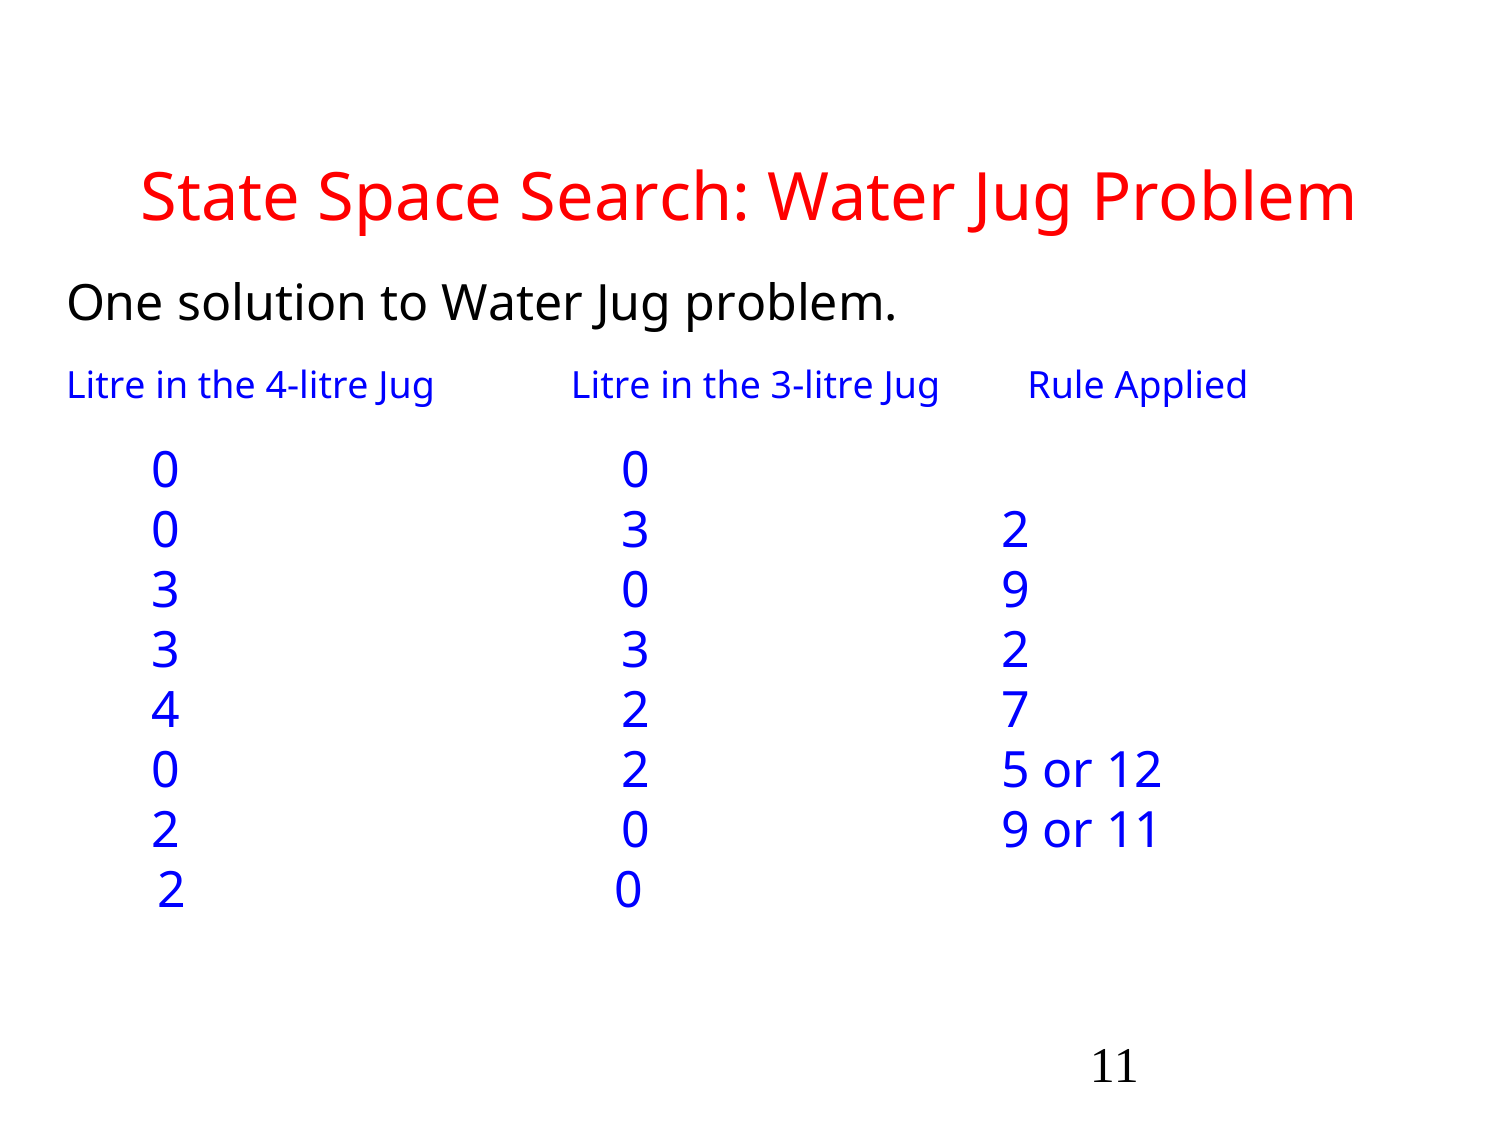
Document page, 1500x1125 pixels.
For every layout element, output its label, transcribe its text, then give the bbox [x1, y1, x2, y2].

text_box State Space Search: Water Jug Problem [50, 99, 1451, 262]
text_box One solution to Water Jug problem. Litre in the 4-litre Jug Litre in the 3-litre Jug Rule Applied 0 0 0 3 2 3 0 9 3 3 2 4 2 7 0 2 5 or 12 2 0 9 or 11 2 0 [49, 262, 1500, 1063]
text_box <number> [1074, 1063, 1388, 1100]
